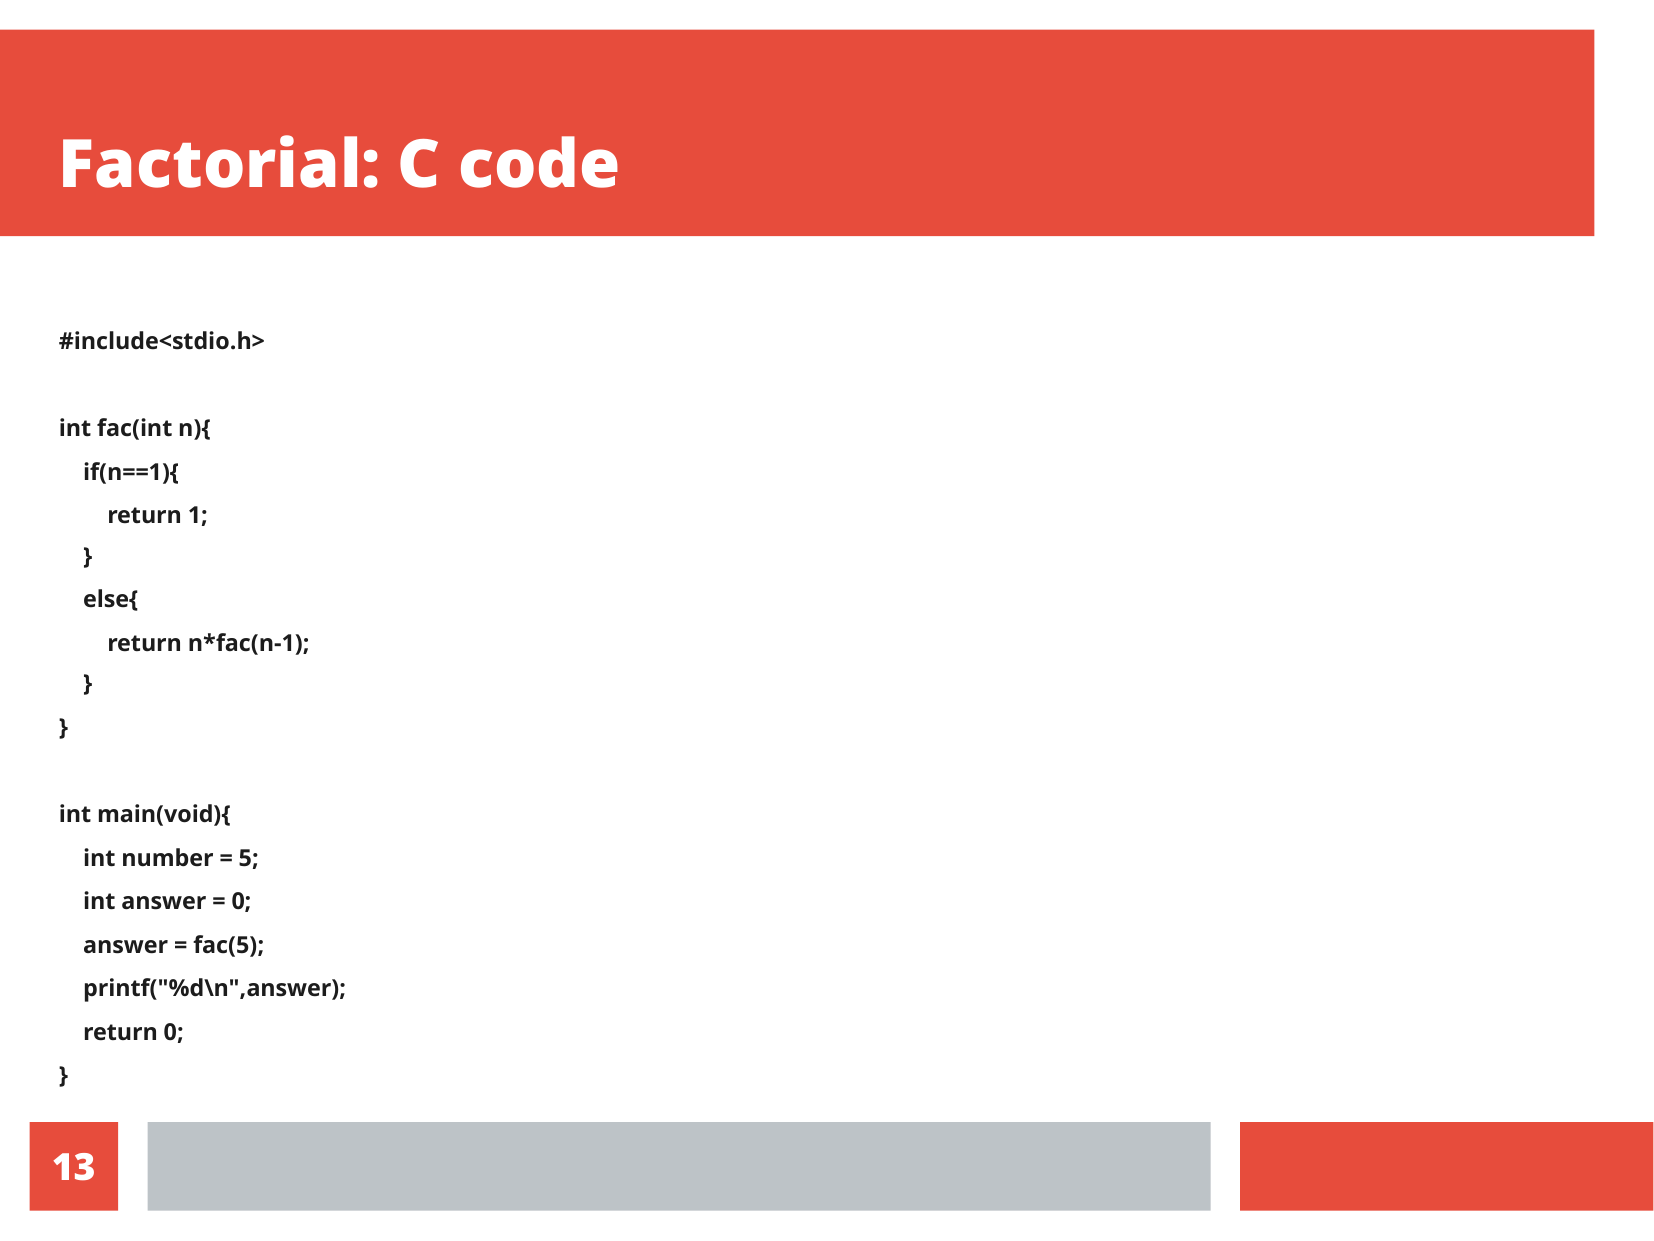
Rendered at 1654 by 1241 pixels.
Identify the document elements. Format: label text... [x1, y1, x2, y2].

list #include<stdio.h> int fac(int n){ if(n==1){ return 1; } else{ return n*fac(n-1); } } int main(void){ int number = 5; int answer = 0; answer = fac(5); printf("%d\n",answer); return 0; } [59, 324, 1565, 1093]
title Factorial: C code [59, 59, 1595, 207]
